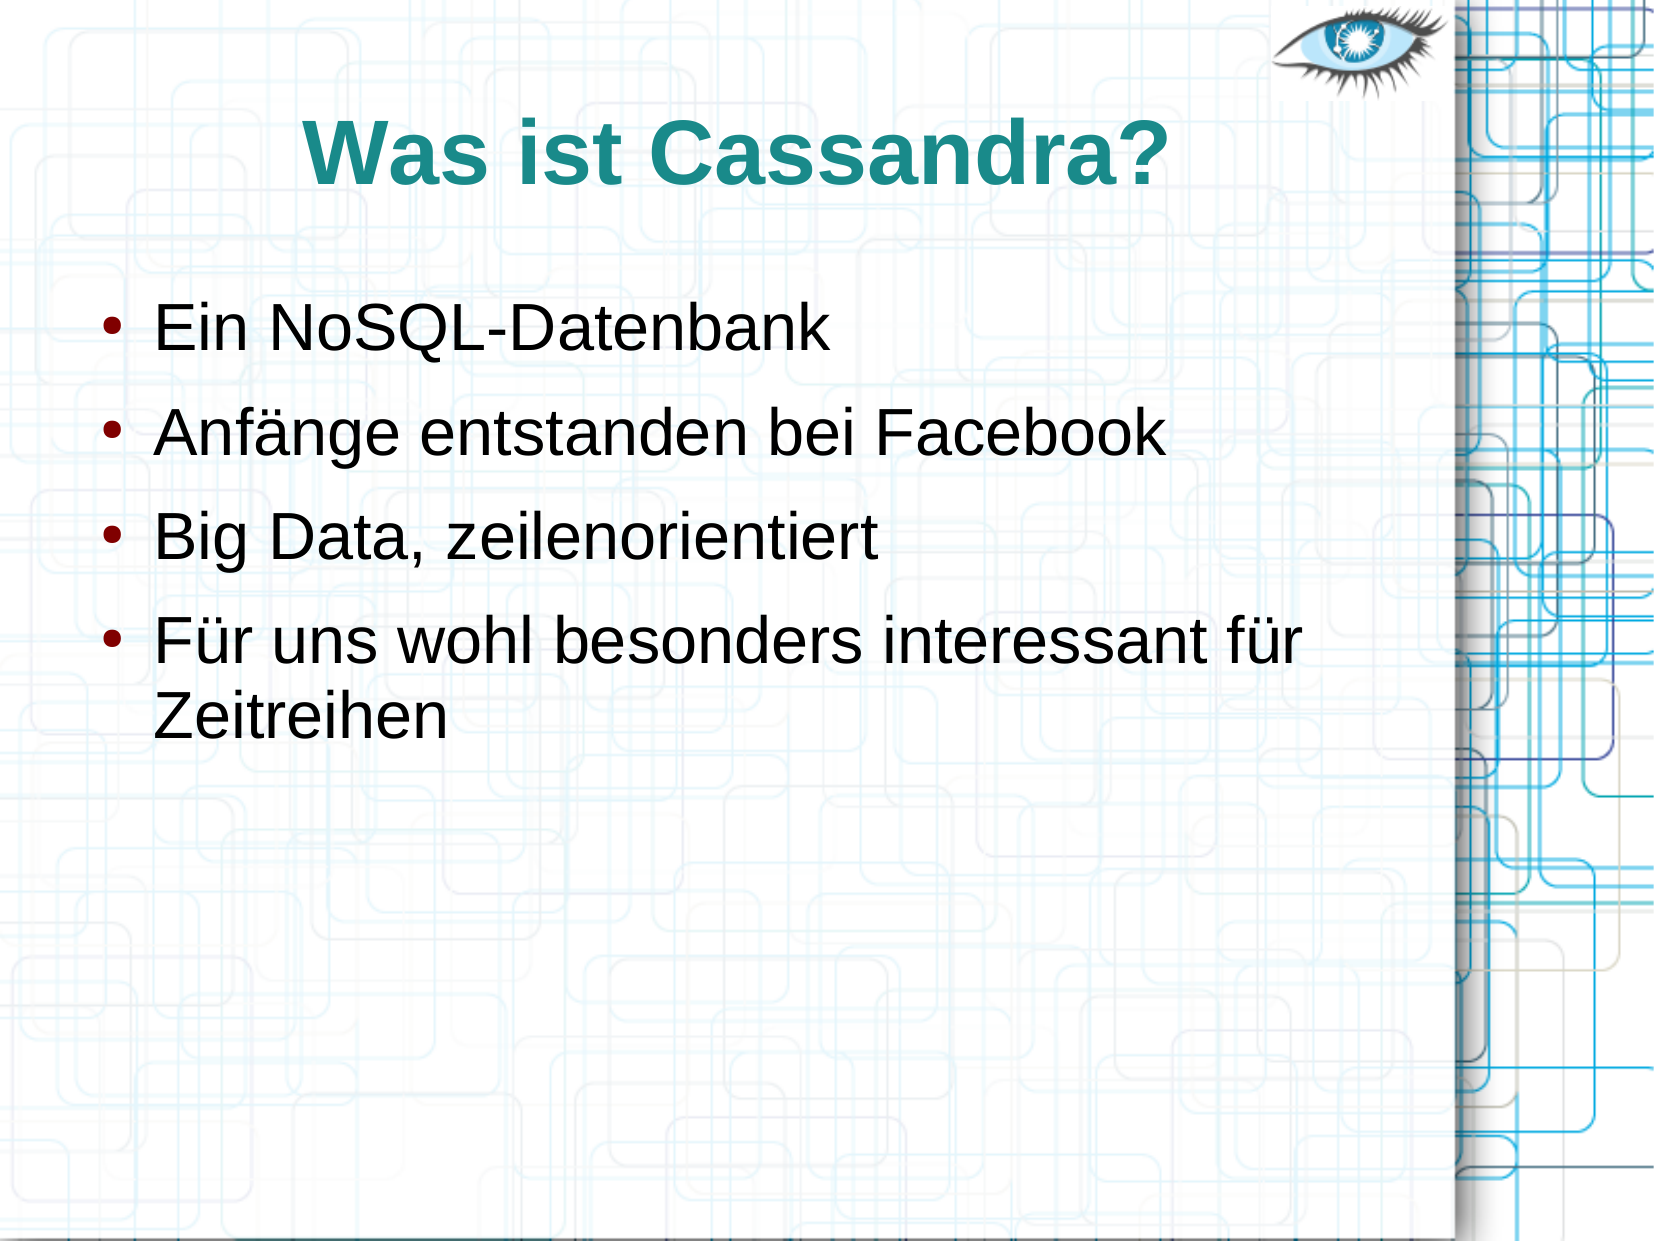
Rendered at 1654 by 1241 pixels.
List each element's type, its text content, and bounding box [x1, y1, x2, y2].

list Ein NoSQL-Datenbank Anfänge entstanden bei Facebook Big Data, zeilenorientiert Für uns wohl besonders interessant für Zeitreihen [82, 290, 1418, 1109]
title Was ist Cassandra? [59, 49, 1418, 257]
picture [0, 0, 1654, 1241]
